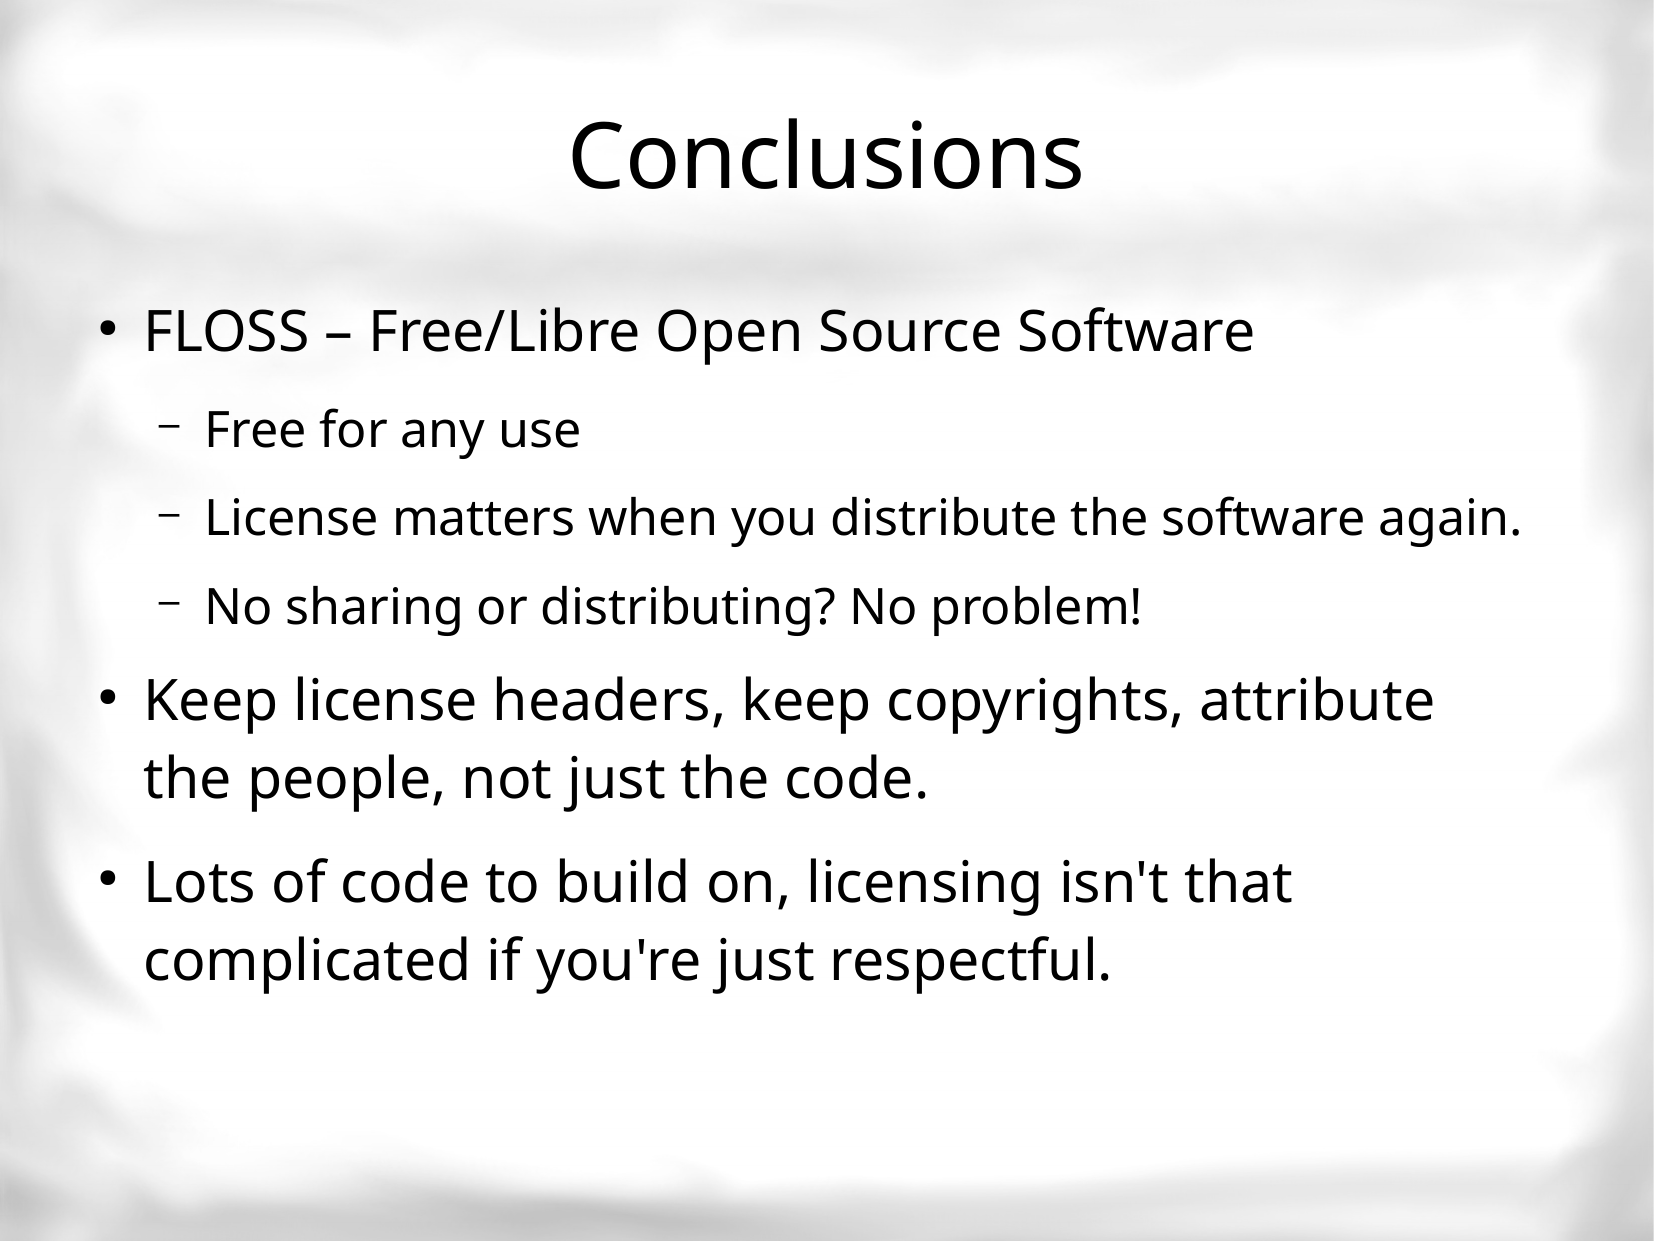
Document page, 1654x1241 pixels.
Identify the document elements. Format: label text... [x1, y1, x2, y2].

title Conclusions [82, 49, 1571, 257]
picture [0, 0, 1654, 1241]
list FLOSS – Free/Libre Open Source Software Free for any use License matters when you distribute the software again. No sharing or distributing? No problem! Keep license headers, keep copyrights, attribute the people, not just the code. Lots of code to build on, licensing isn't that complicated if you're just respectful. [82, 290, 1538, 1010]
